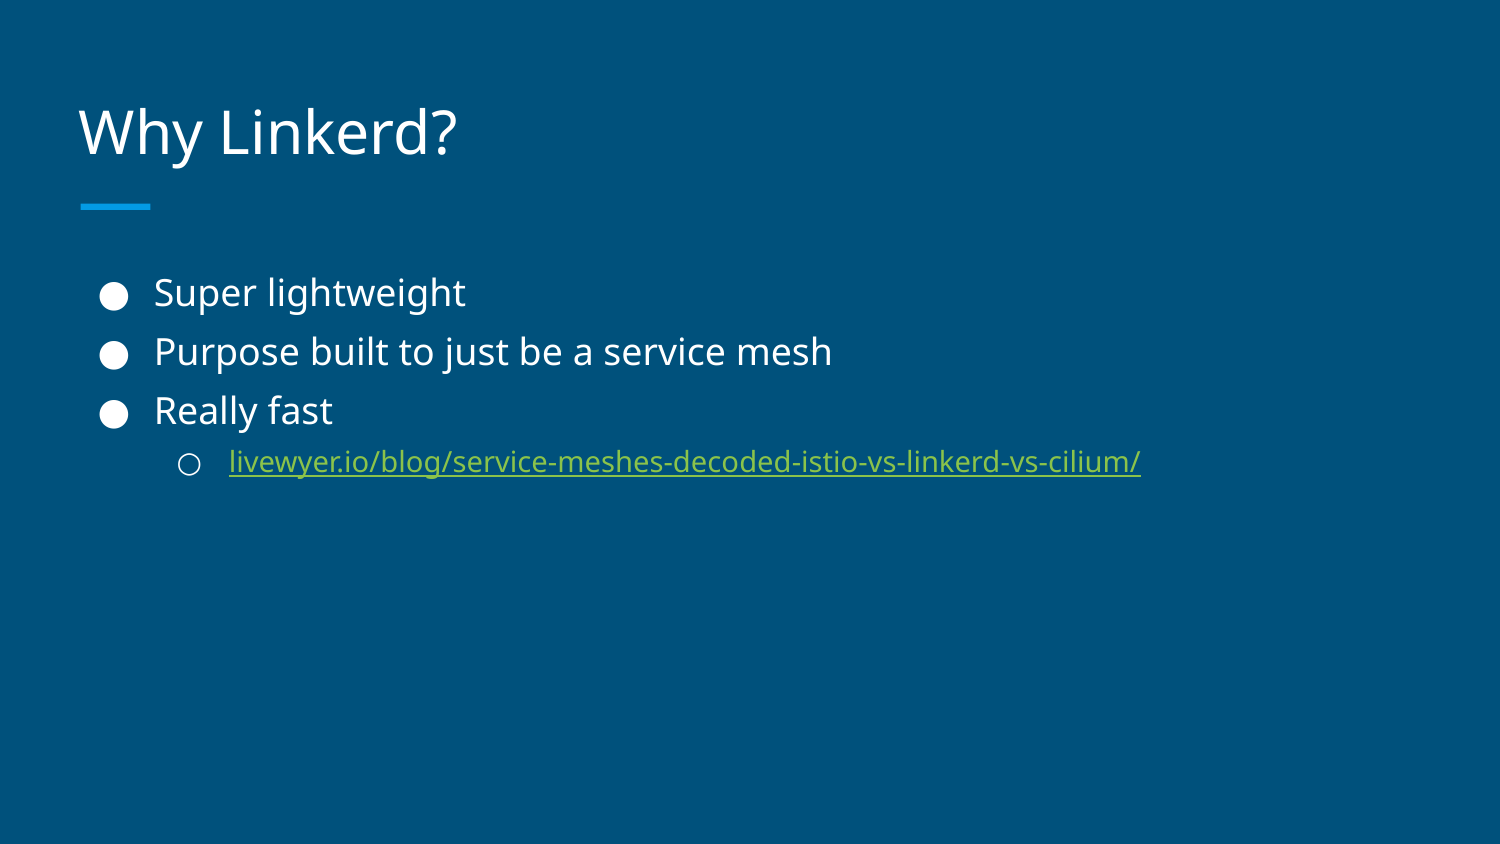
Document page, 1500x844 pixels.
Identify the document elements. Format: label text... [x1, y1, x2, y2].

title Why Linkerd? [63, 75, 1437, 188]
list Super lightweight Purpose built to just be a service mesh Really fast livewyer.io/blog/service-meshes-decoded-istio-vs-linkerd-vs-cilium/ [63, 244, 1437, 750]
